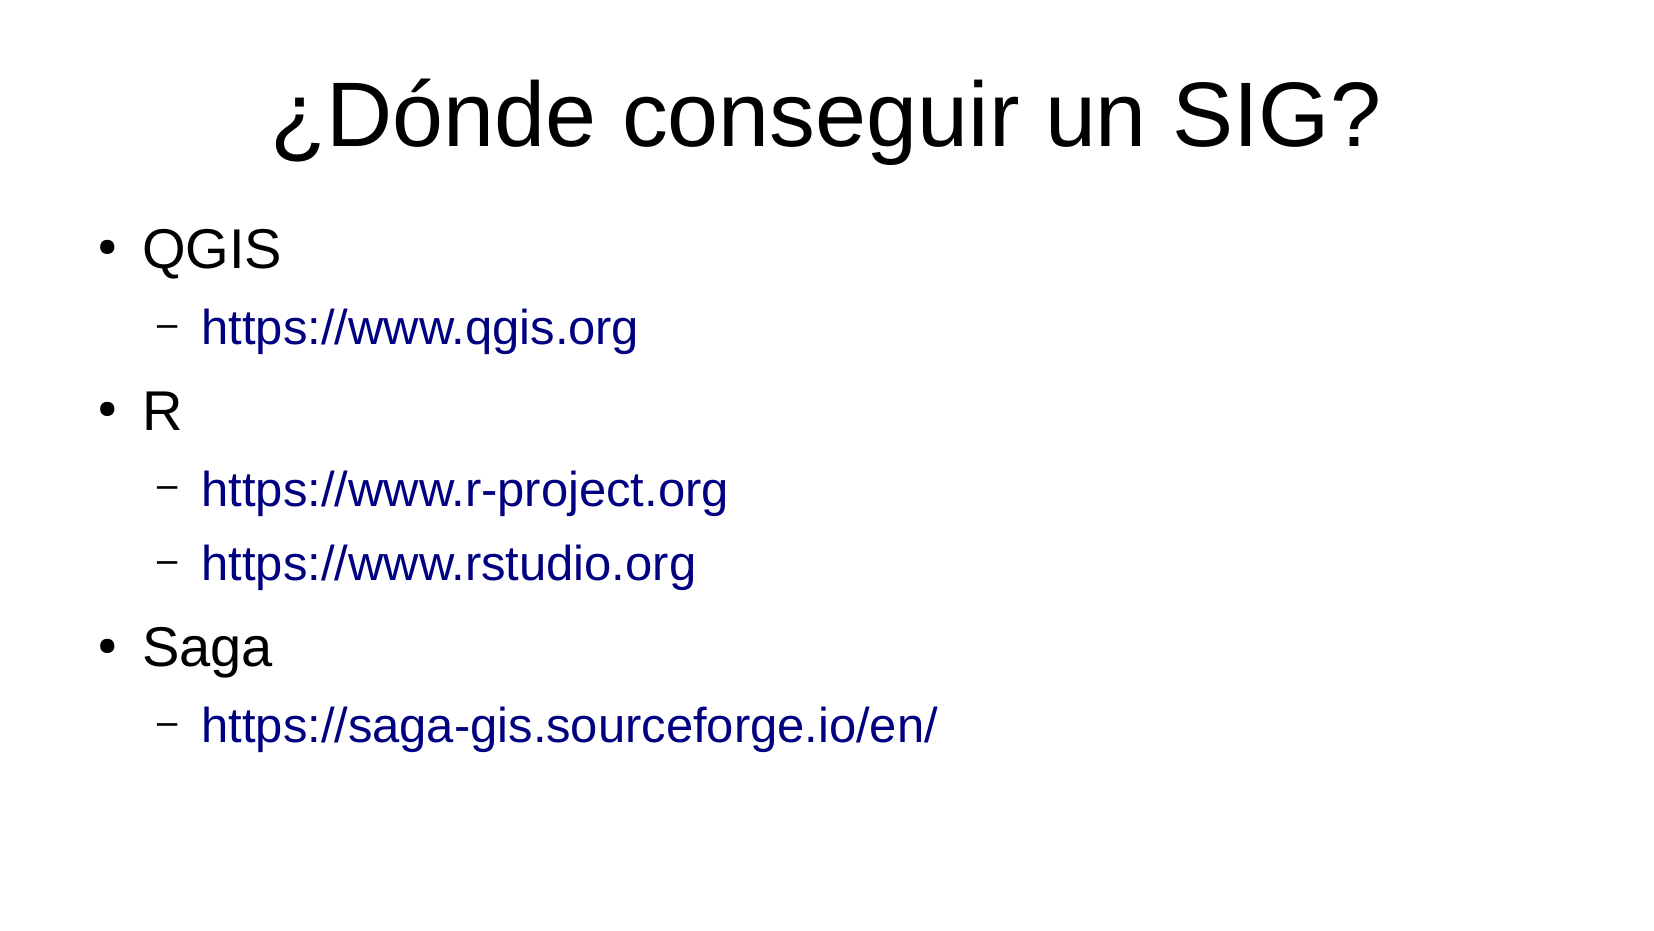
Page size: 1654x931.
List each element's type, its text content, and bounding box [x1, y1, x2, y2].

list QGIS https://www.qgis.org R https://www.r-project.org https://www.rstudio.org Saga https://saga-gis.sourceforge.io/en/ [82, 217, 1571, 758]
title ¿Dónde conseguir un SIG? [82, 37, 1571, 193]
